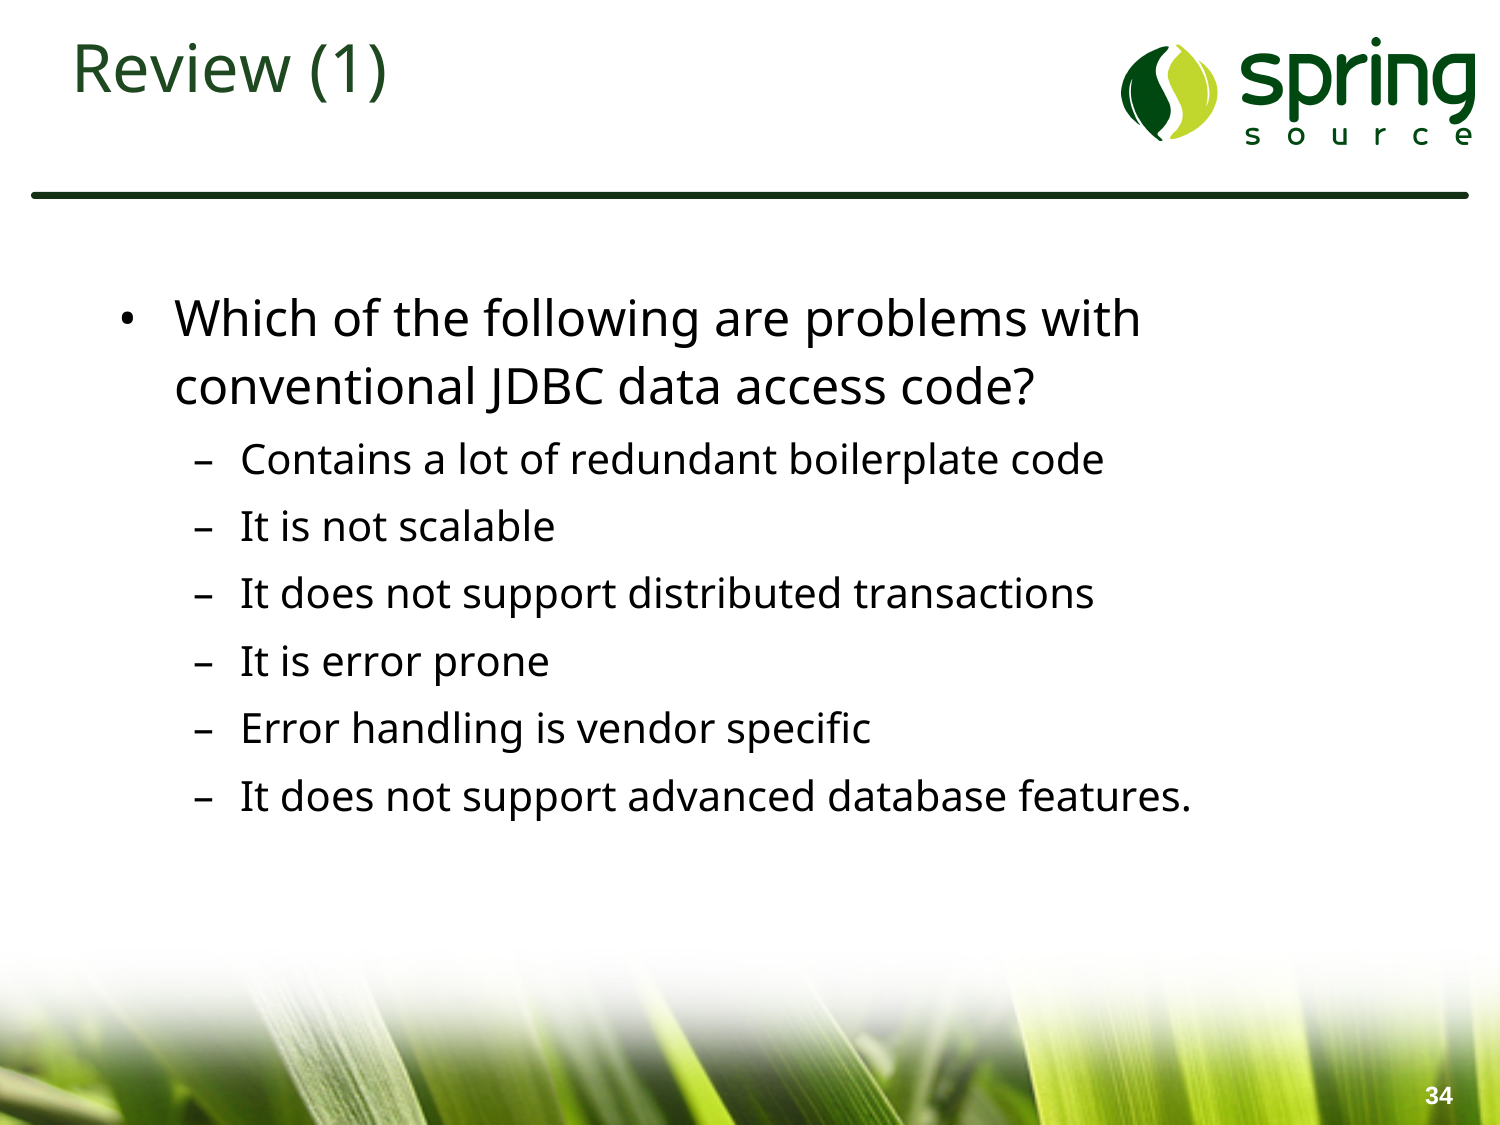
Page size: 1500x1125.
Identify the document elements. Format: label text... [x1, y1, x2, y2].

title Review (1) [56, 13, 1089, 176]
list Which of the following are problems with conventional JDBC data access code? Contains a lot of redundant boilerplate code It is not scalable It does not support distributed transactions It is error prone Error handling is vendor specific It does not support advanced database features. [103, 275, 1394, 938]
picture [0, 944, 1500, 1125]
picture [1121, 37, 1475, 145]
